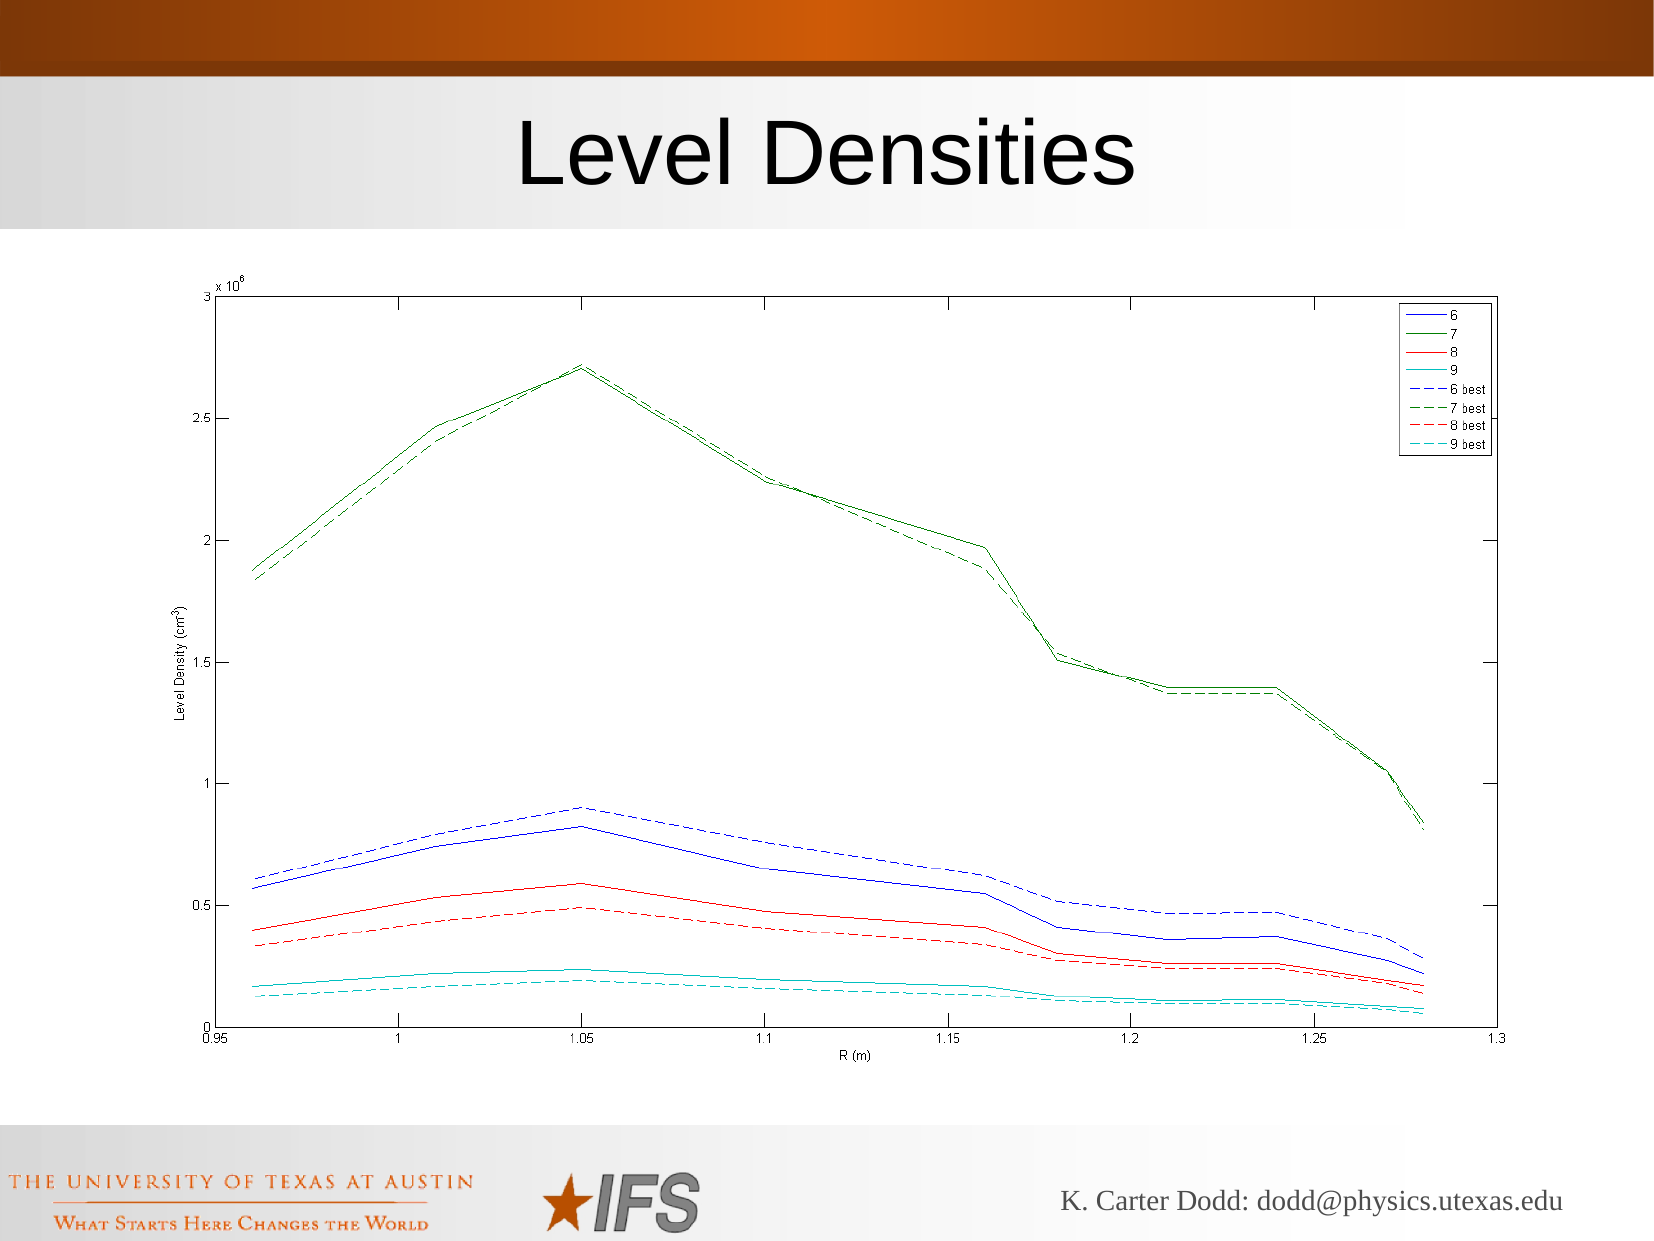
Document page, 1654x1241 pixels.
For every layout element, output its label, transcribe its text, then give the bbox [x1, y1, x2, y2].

picture [0, 0, 1654, 1241]
title Level Densities [82, 56, 1571, 229]
